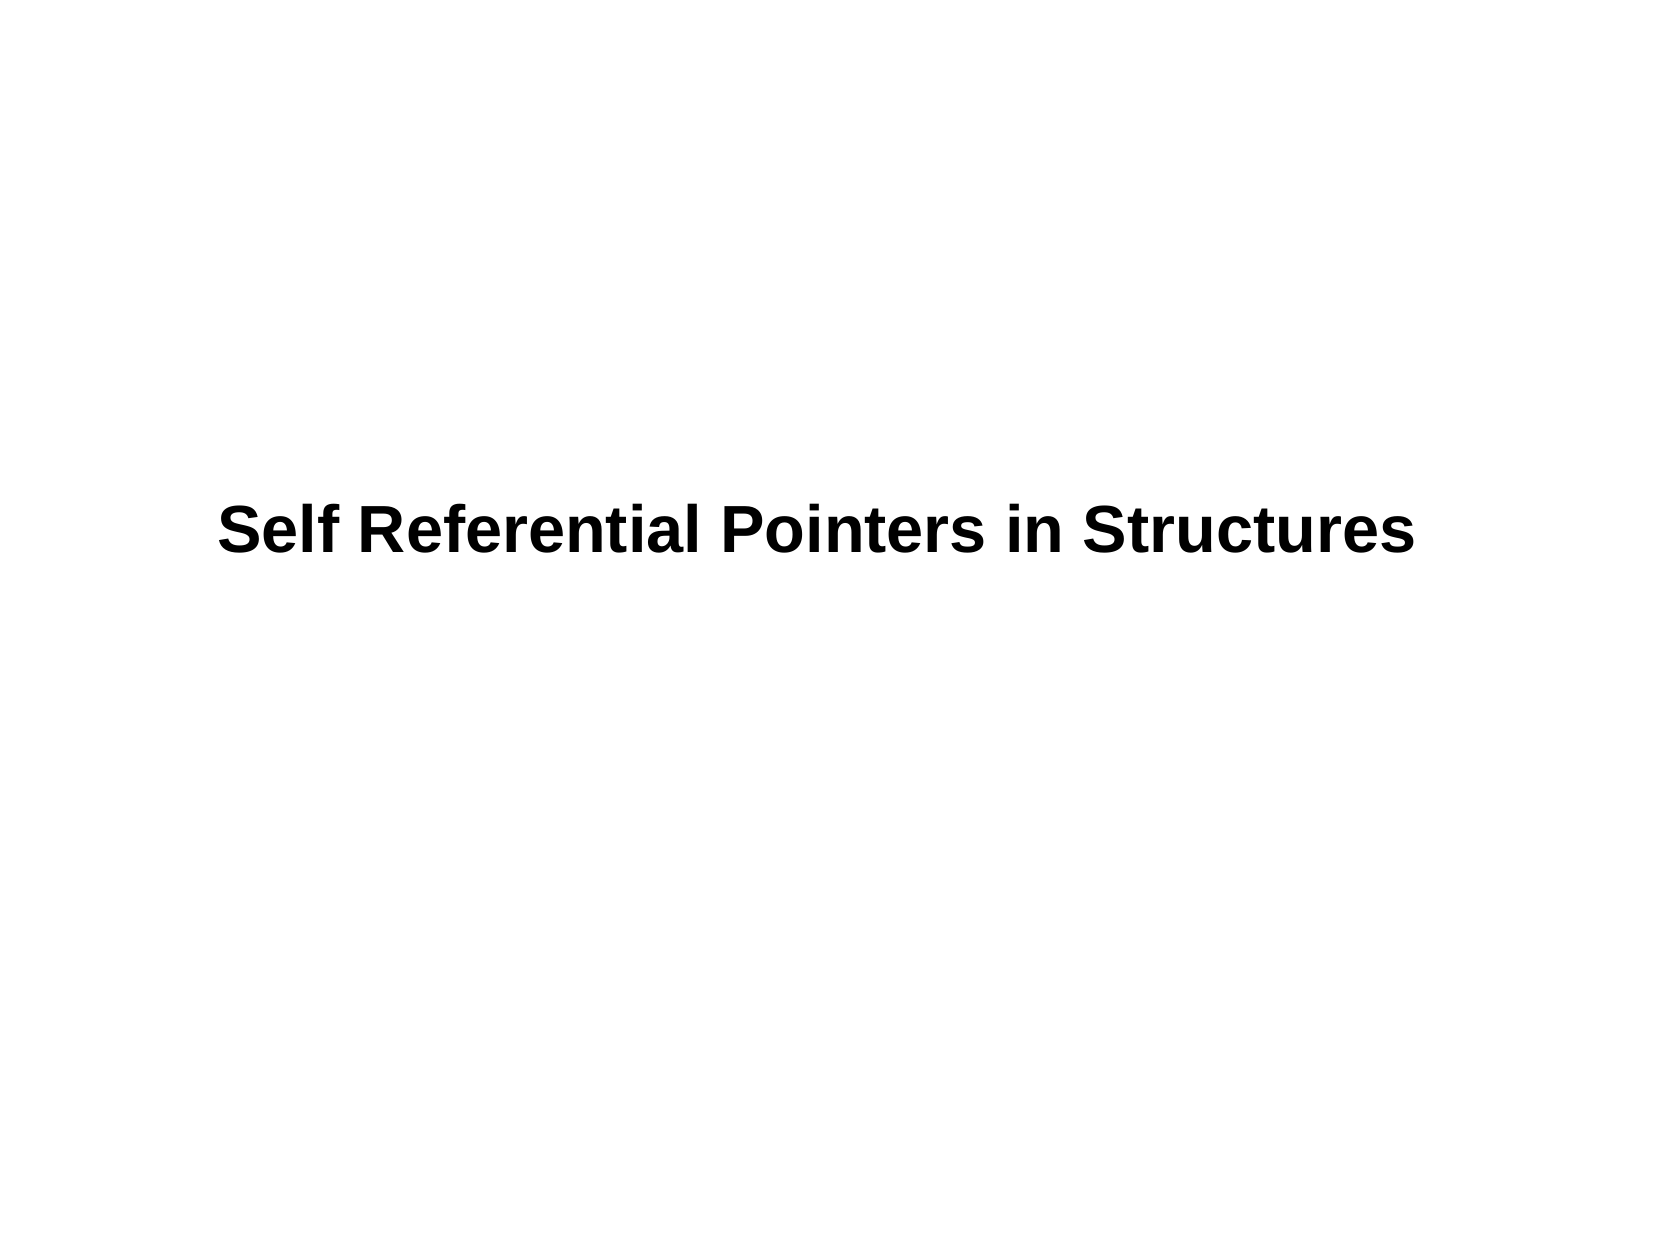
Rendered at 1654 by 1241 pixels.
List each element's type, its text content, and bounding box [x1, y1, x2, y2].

subtitle Self Referential Pointers in Structures [82, 49, 1571, 1010]
